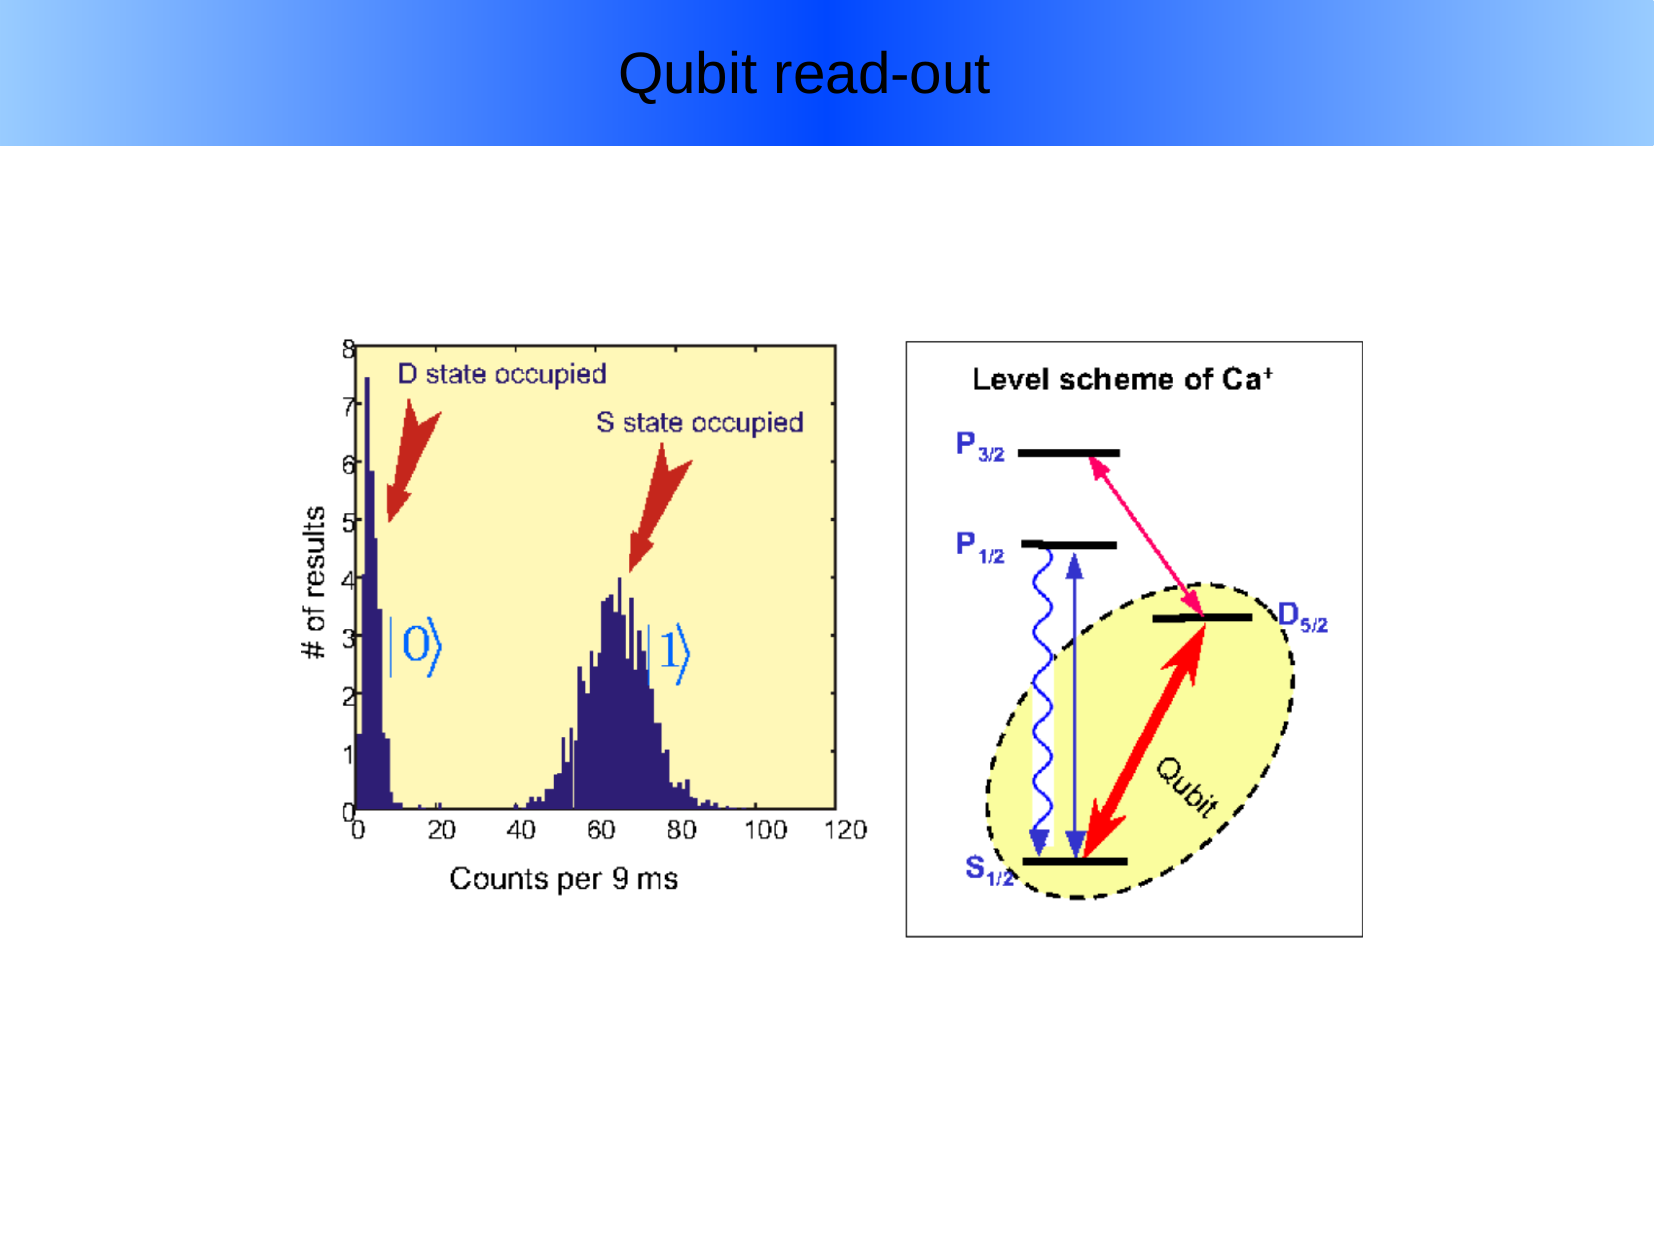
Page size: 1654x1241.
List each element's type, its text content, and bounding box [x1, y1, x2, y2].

text_box [0, 0, 1654, 146]
picture [300, 337, 1363, 938]
text_box Qubit read-out [603, 33, 1007, 121]
